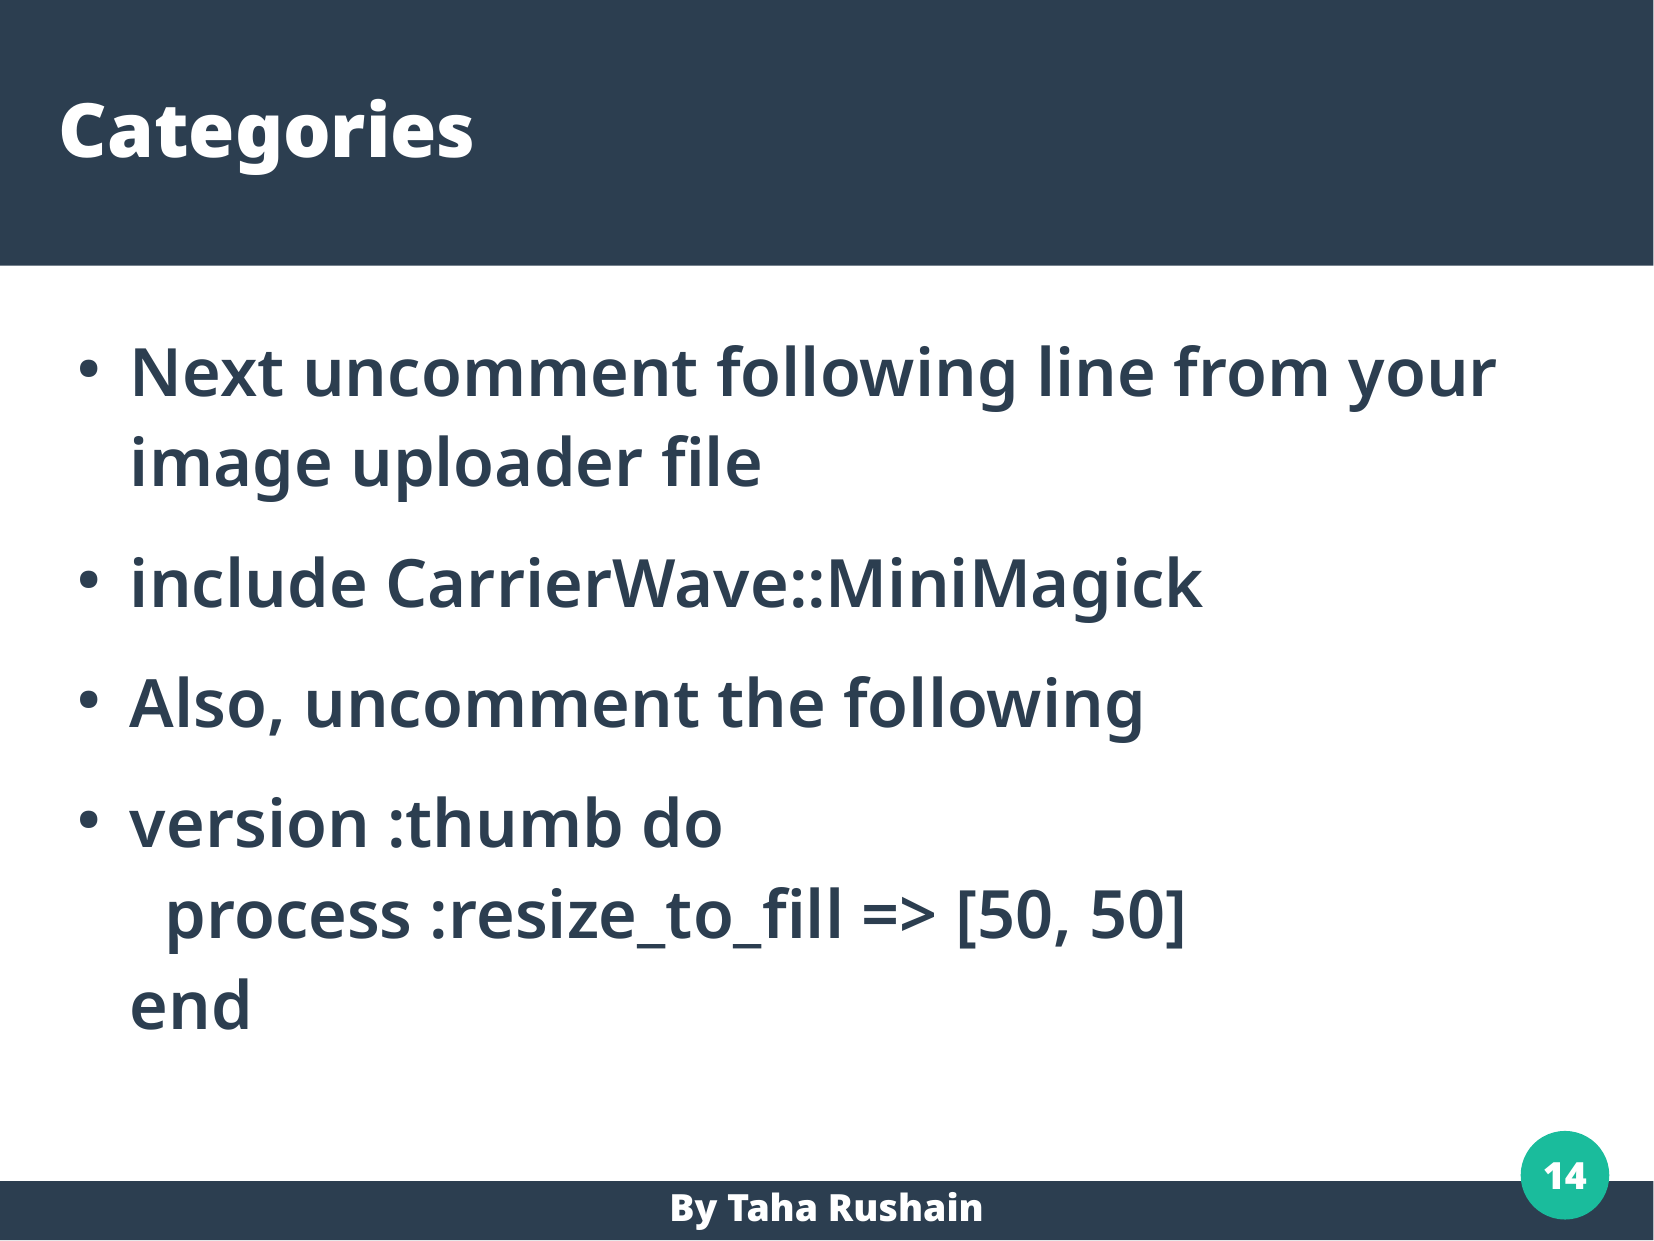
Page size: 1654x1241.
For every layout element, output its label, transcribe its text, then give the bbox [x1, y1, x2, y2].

list Next uncomment following line from your image uploader file include CarrierWave::MiniMagick Also, uncomment the following version :thumb do process :resize_to_fill => [50, 50] end [59, 324, 1595, 1152]
title Categories [59, 49, 1595, 207]
